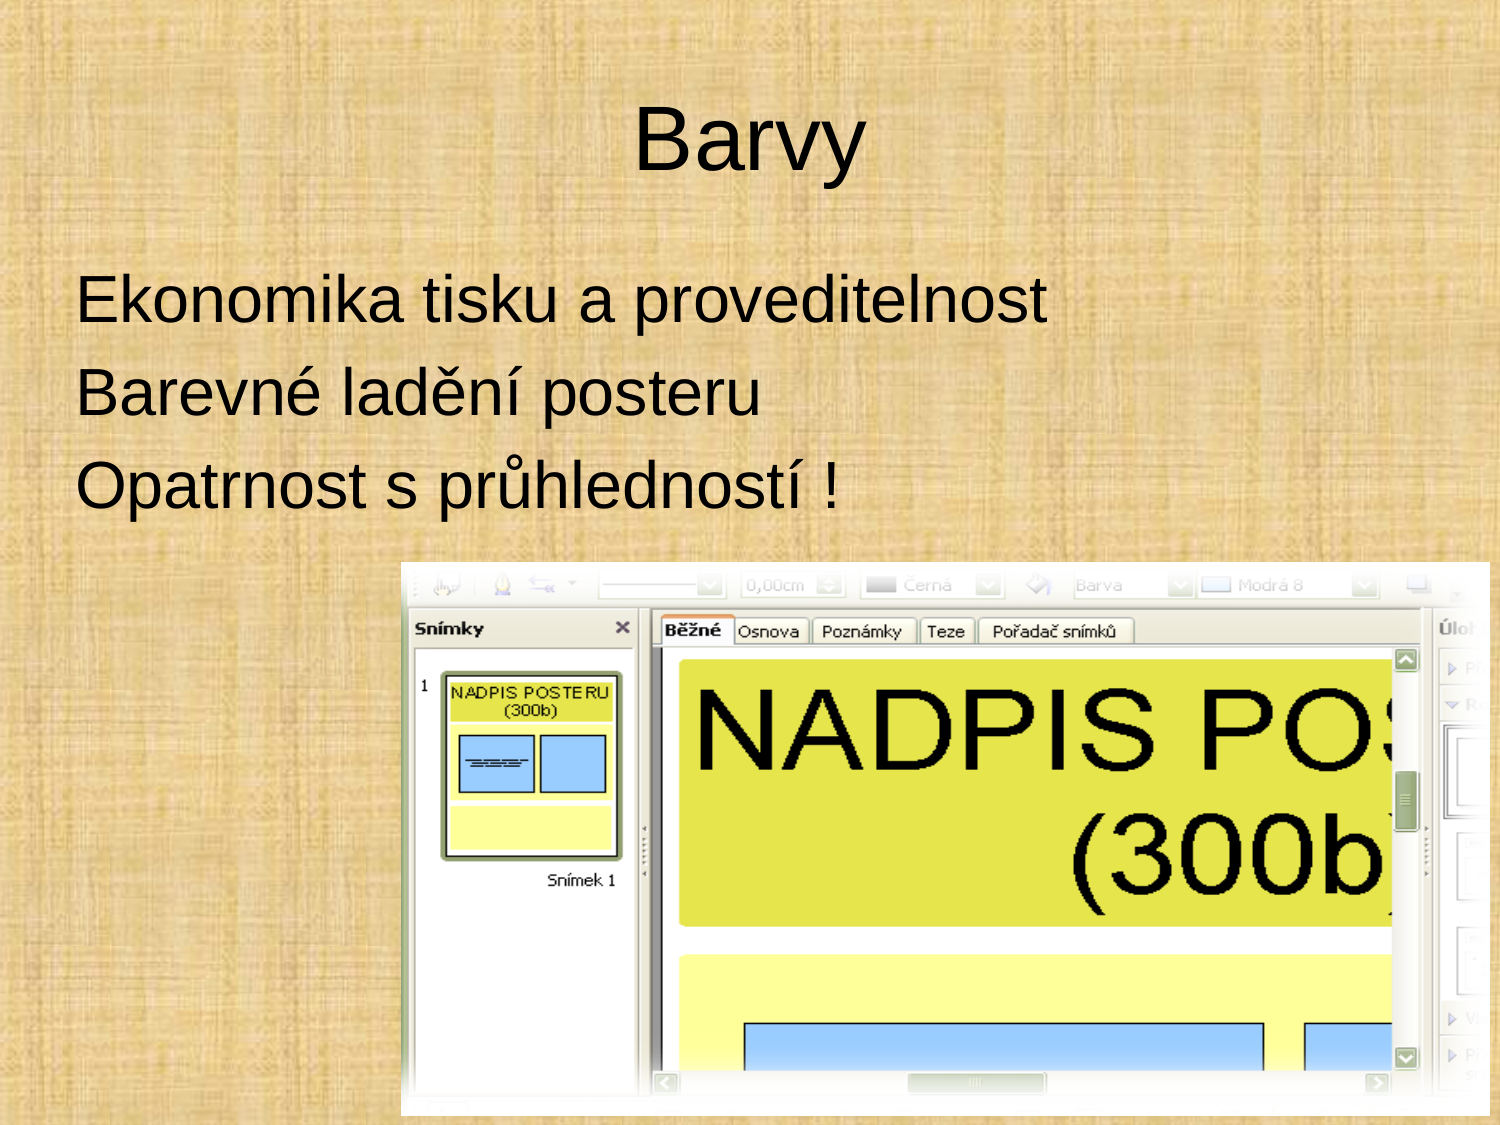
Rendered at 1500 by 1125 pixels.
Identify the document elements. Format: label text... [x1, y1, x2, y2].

title Barvy [75, 45, 1426, 233]
list Ekonomika tisku a proveditelnost Barevné ladění posteru Opatrnost s průhledností ! [75, 262, 1426, 1006]
picture [0, 0, 1500, 1125]
